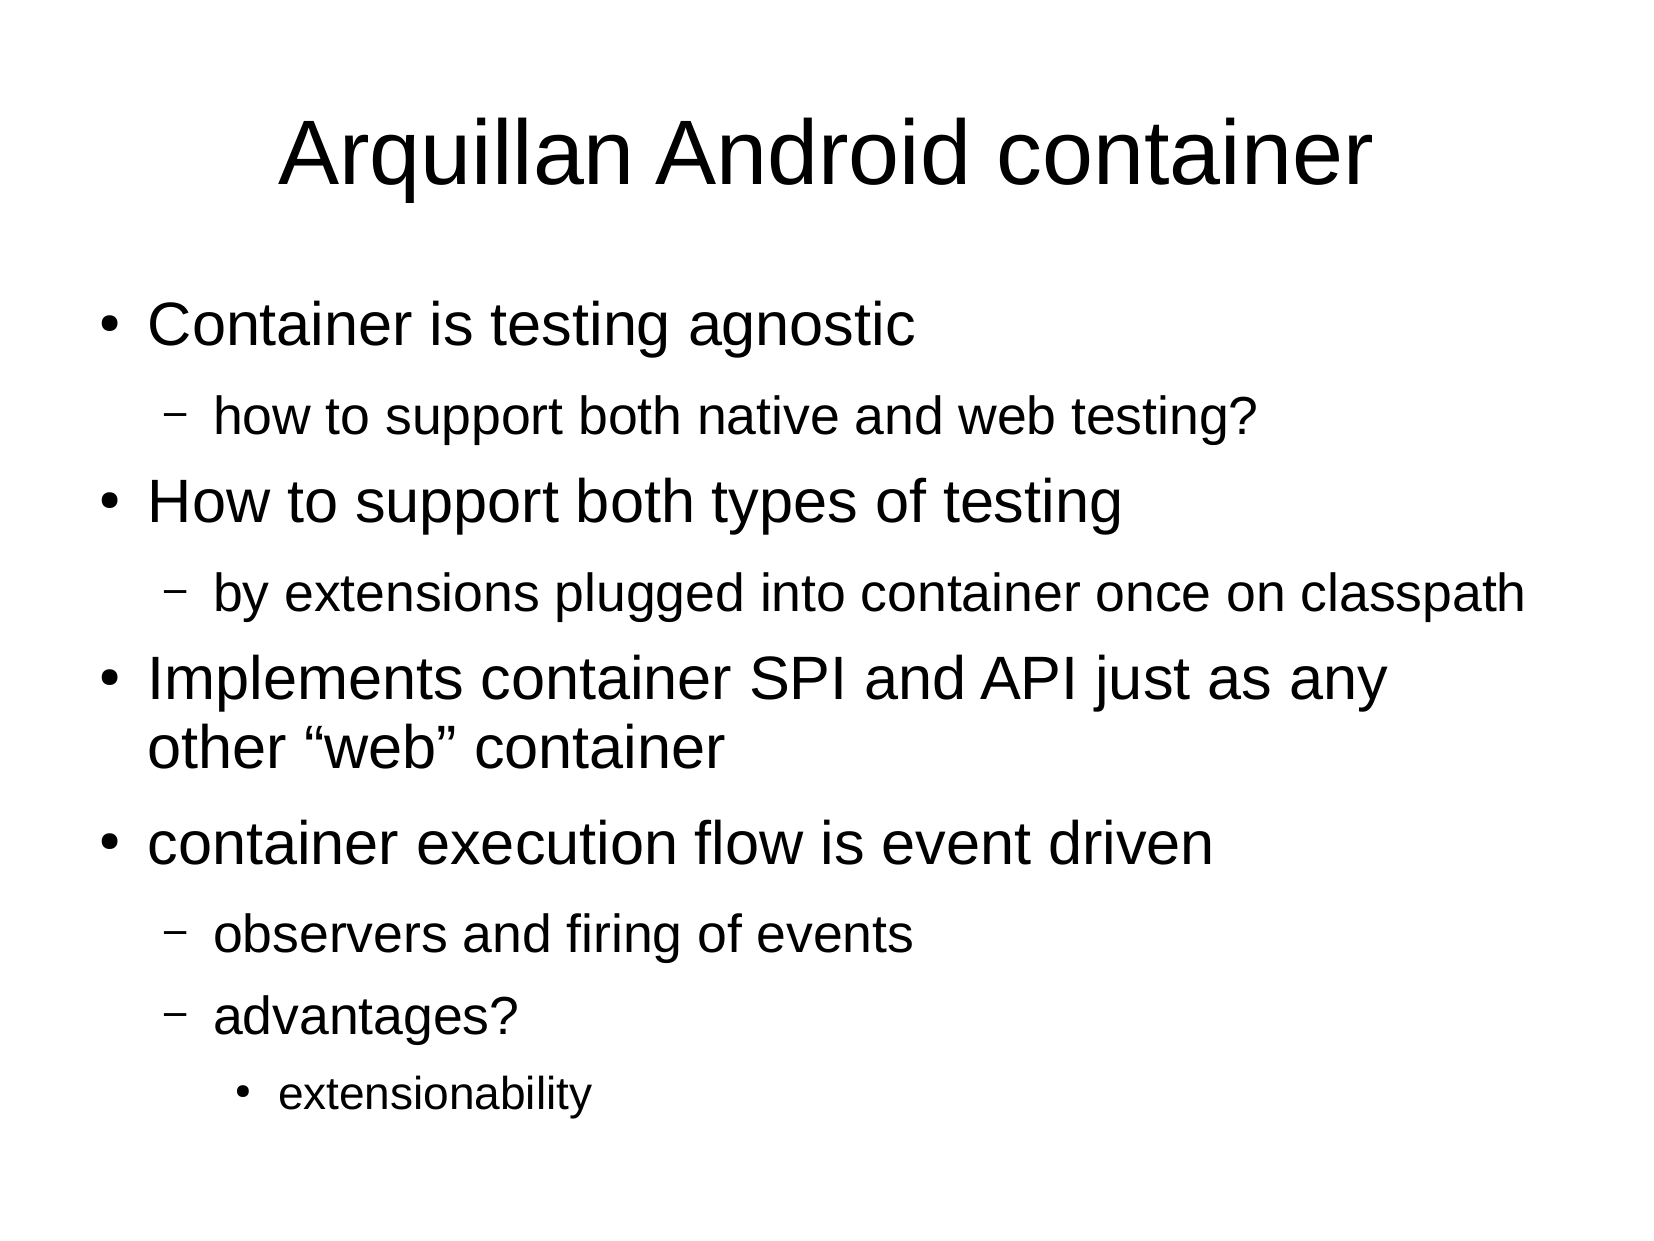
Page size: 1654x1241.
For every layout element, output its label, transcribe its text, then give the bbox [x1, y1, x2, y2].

list Container is testing agnostic how to support both native and web testing? How to support both types of testing by extensions plugged into container once on classpath Implements container SPI and API just as any other “web” container container execution flow is event driven observers and firing of events advantages? extensionability [82, 290, 1538, 1171]
title Arquillan Android container [82, 49, 1571, 257]
